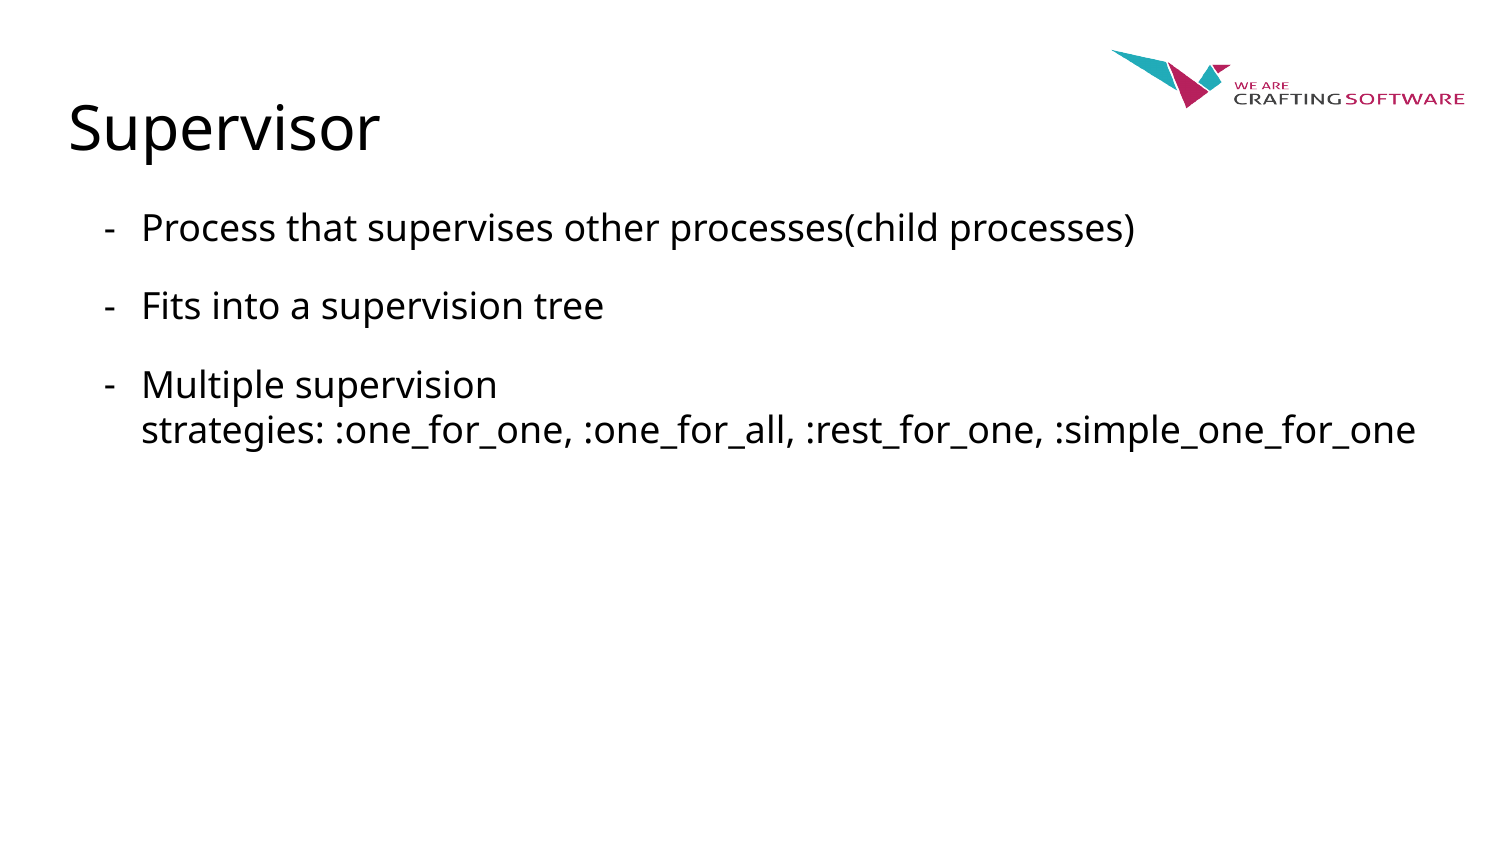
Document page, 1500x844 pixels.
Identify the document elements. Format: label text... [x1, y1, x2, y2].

list Process that supervises other processes(child processes) Fits into a supervision tree Multiple supervision strategies: :one_for_one, :one_for_all, :rest_for_one, :simple_one_for_one [51, 189, 1449, 750]
picture [1094, 0, 1481, 163]
title Supervisor [53, 72, 1451, 167]
